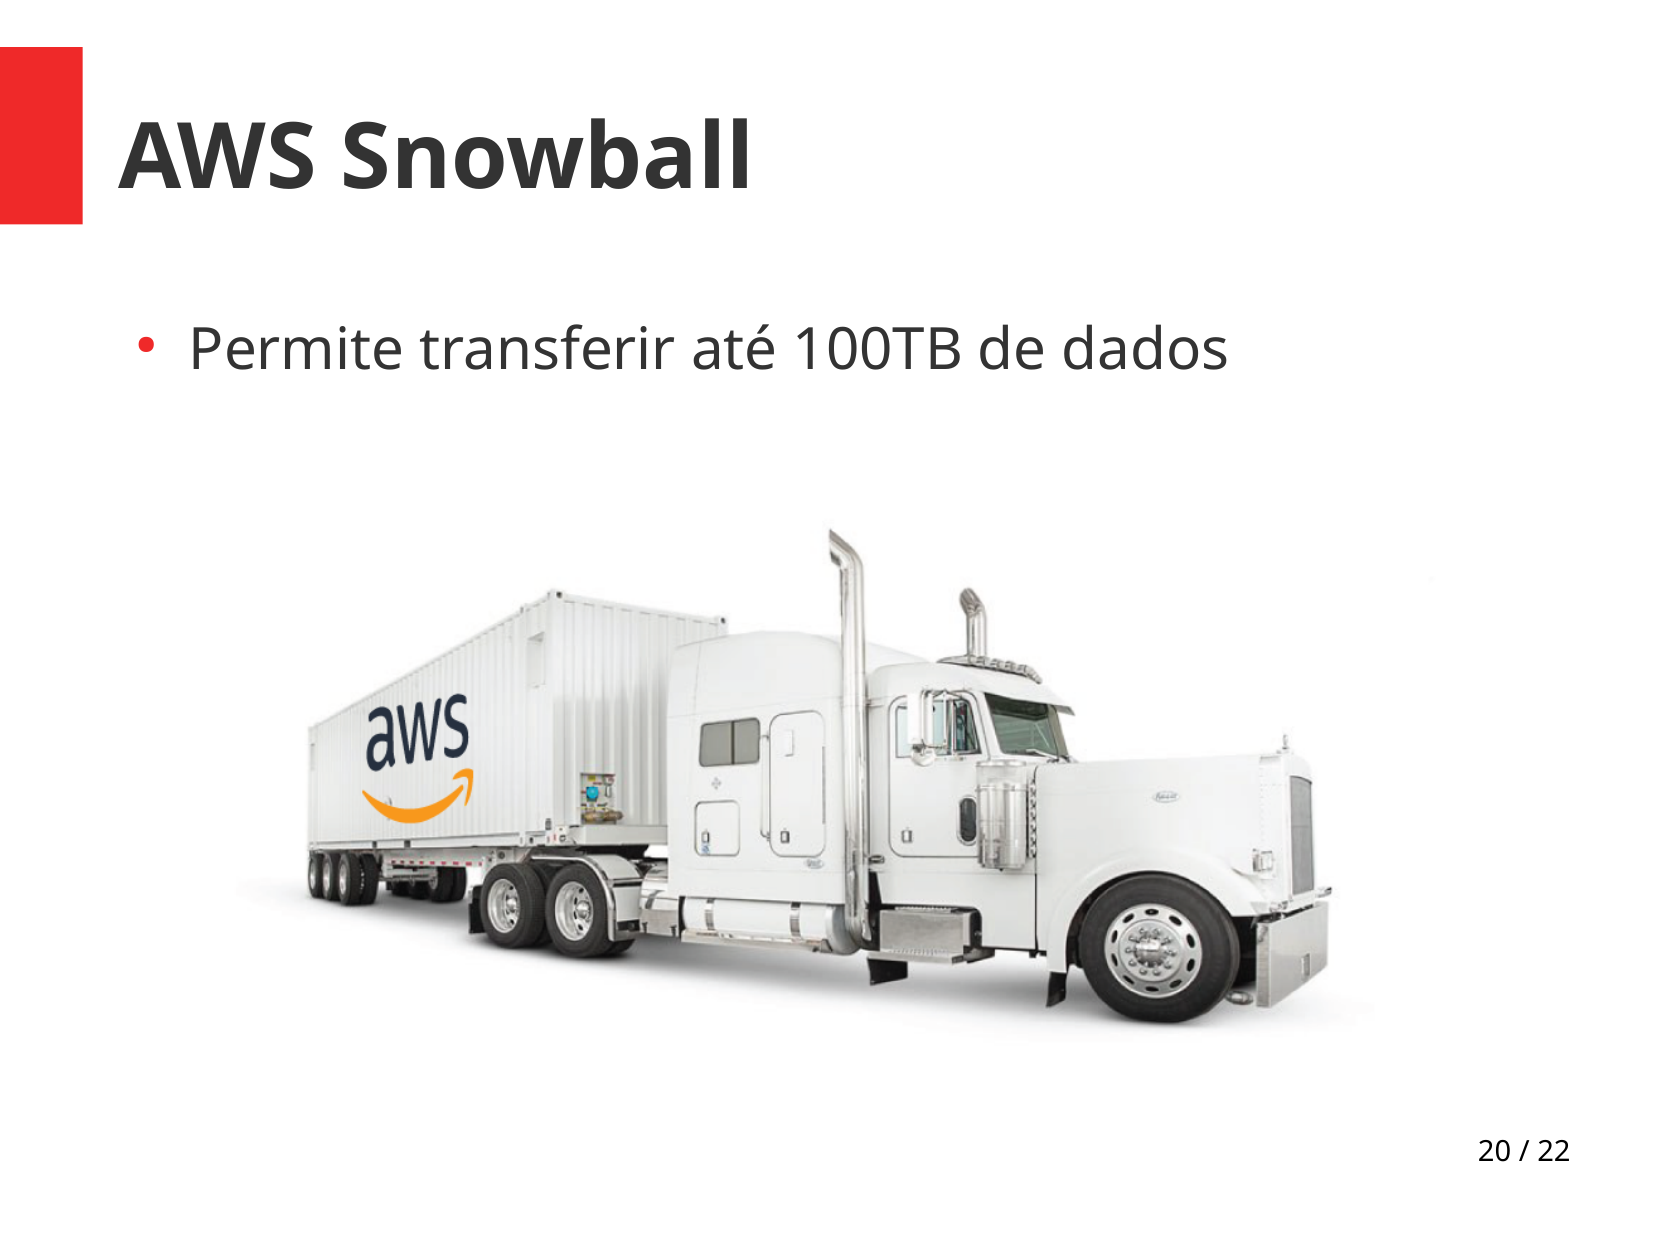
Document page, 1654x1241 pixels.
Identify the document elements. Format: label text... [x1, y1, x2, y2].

title AWS Snowball [118, 49, 1571, 257]
list Permite transferir até 100TB de dados [118, 307, 1536, 1027]
picture [181, 472, 1441, 1102]
